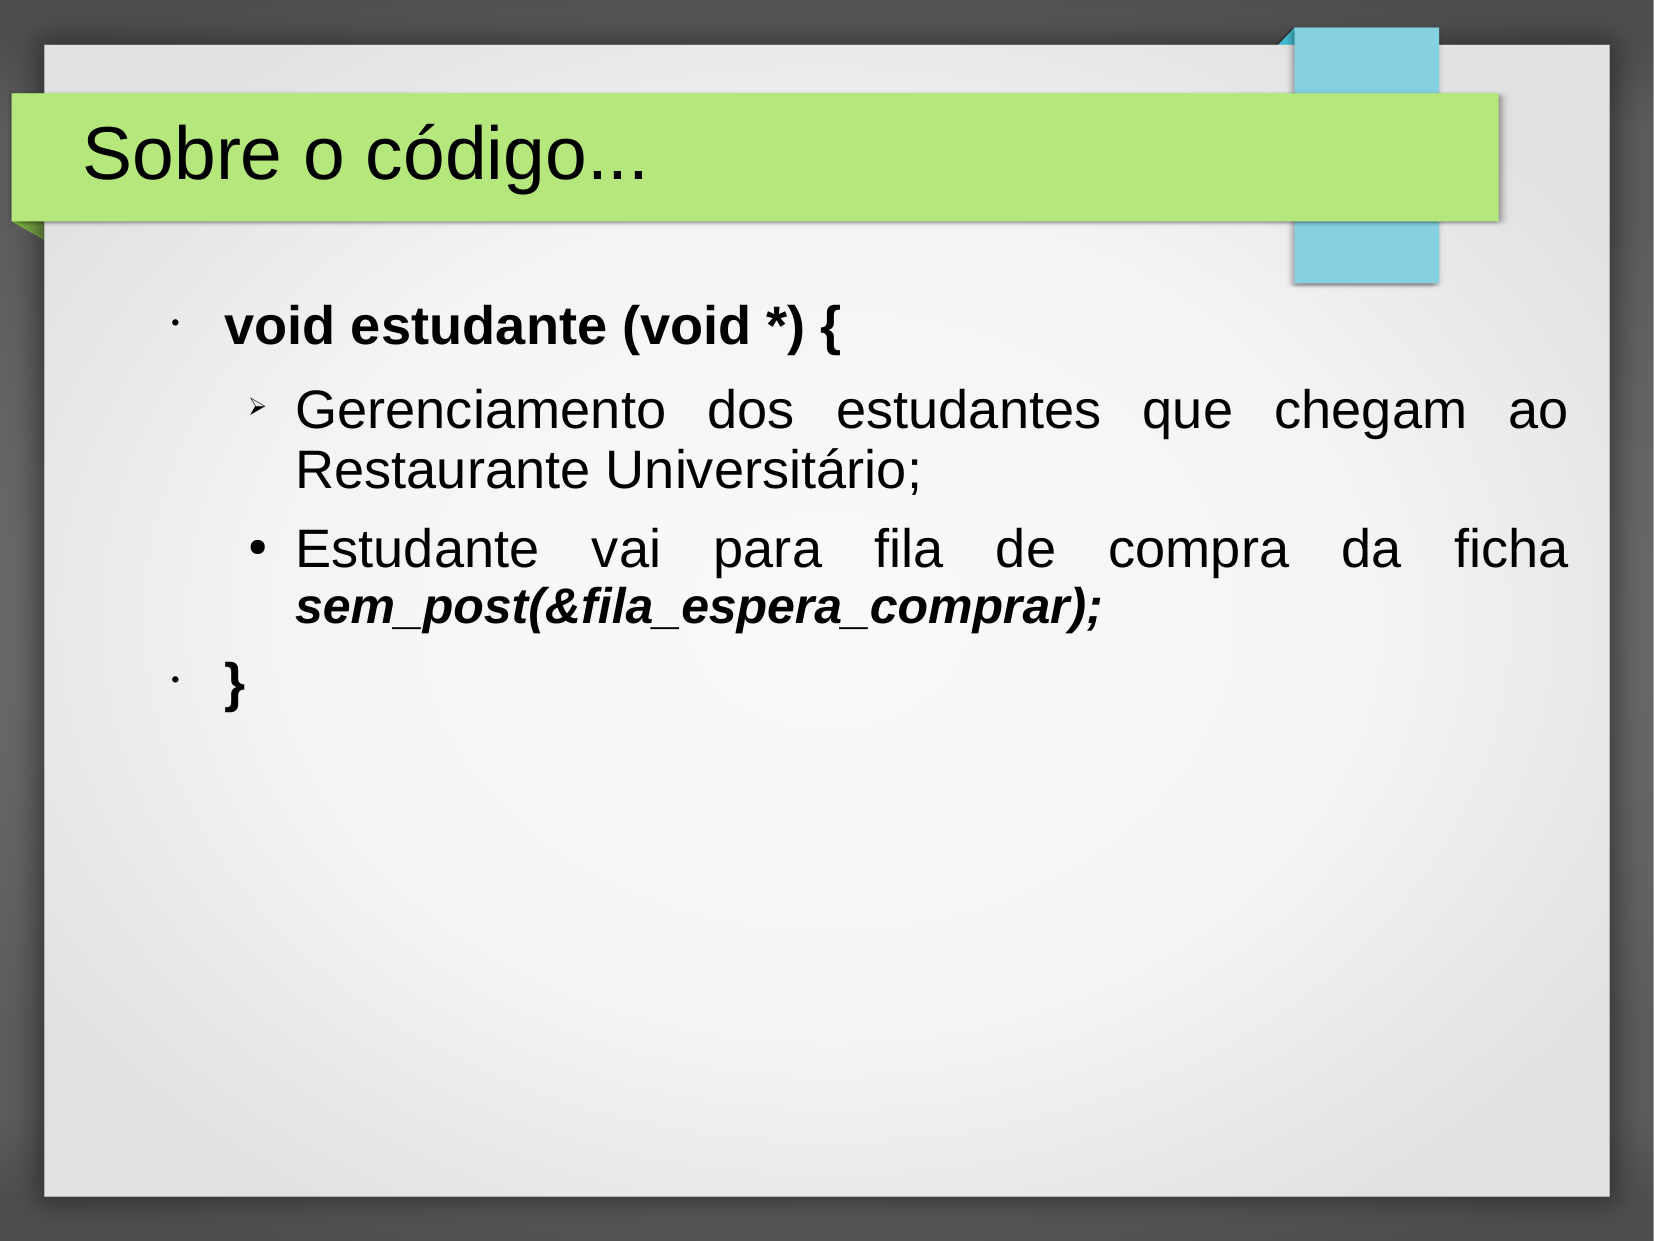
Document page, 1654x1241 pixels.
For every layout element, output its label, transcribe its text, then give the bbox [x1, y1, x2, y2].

title Sobre o código... [82, 94, 1264, 213]
list void estudante (void *) { Gerenciamento dos estudantes que chegam ao Restaurante Universitário; Estudante vai para fila de compra da ficha sem_post(&fila_espera_comprar); } [82, 295, 1571, 1015]
picture [0, 0, 1654, 1241]
